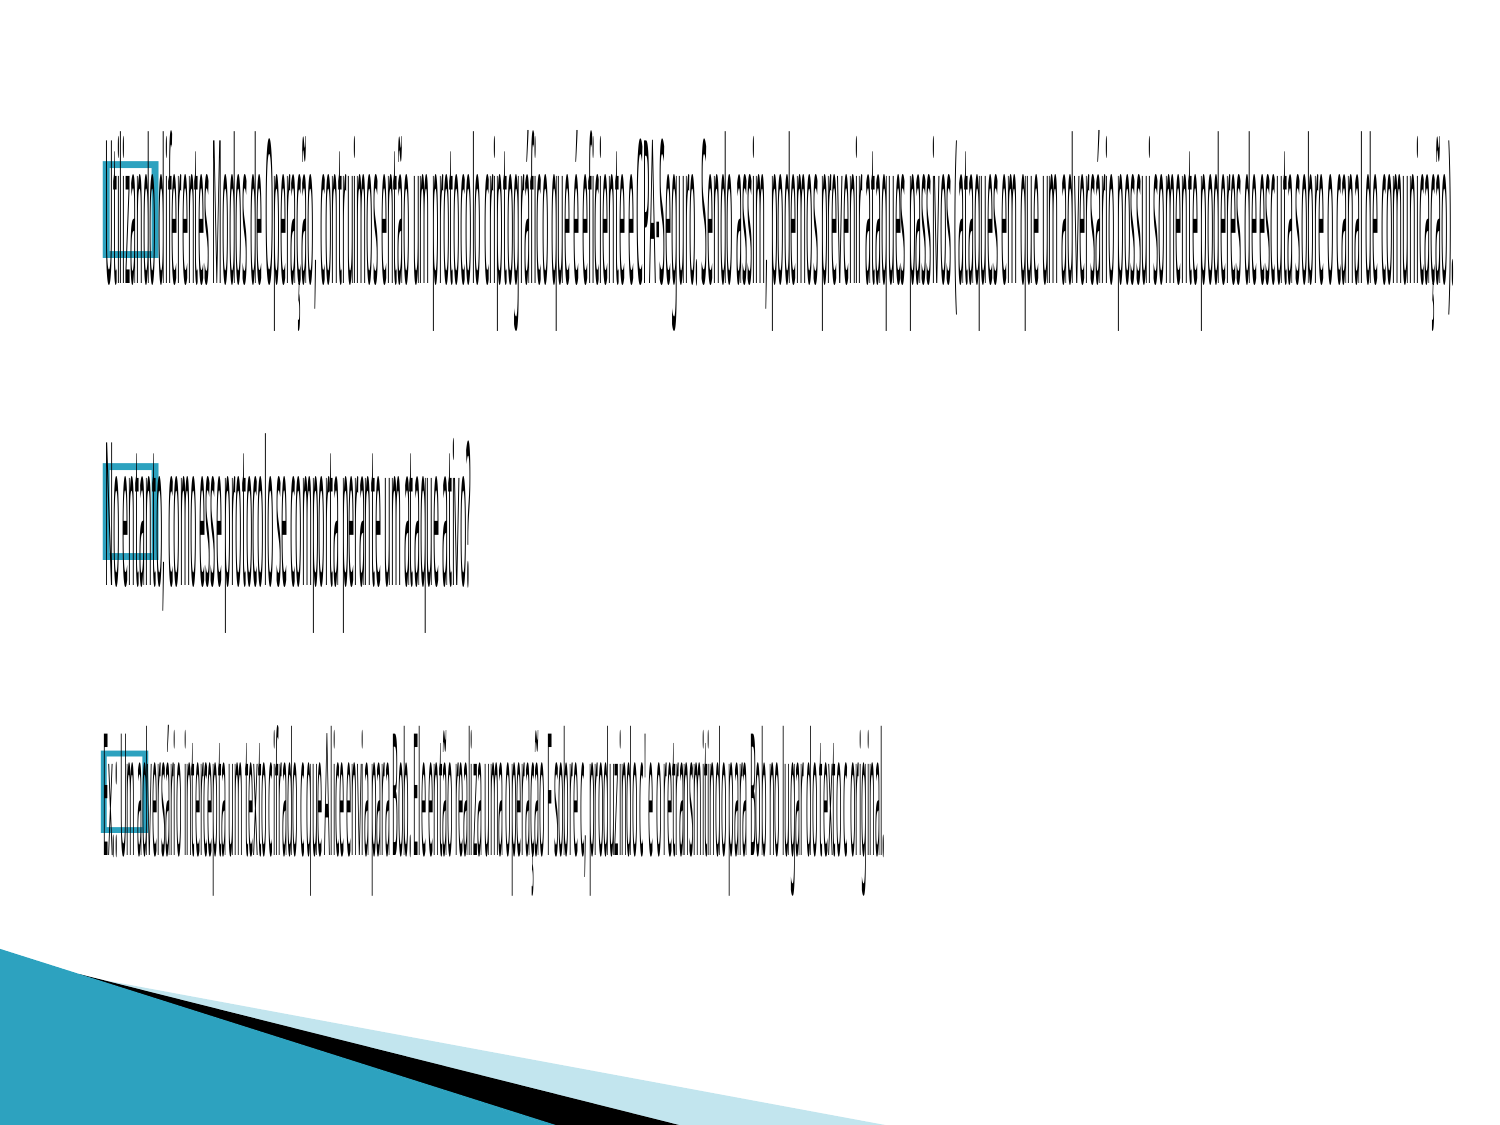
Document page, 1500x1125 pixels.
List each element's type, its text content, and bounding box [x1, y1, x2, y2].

list Utilizando diferentes Modos de Operação, contruimos então um protocolo criptográfico que é eficiente e CPA-Seguro. Sendo assim, podemos prevenir ataques passivos (ataques em que um adversário possui somente poderes de escuta sobre o canal de comunicação). No entanto, como esse protocolo se comporta perante um ataque ativo? Ex.: Um adversário intercepta um texto cifrado c que Alice envia para Bob. Ele então realiza uma operação F sobre c, produzindo c' e o retransmitindo para Bob no lugar do texto c original. [75, 62, 1426, 913]
